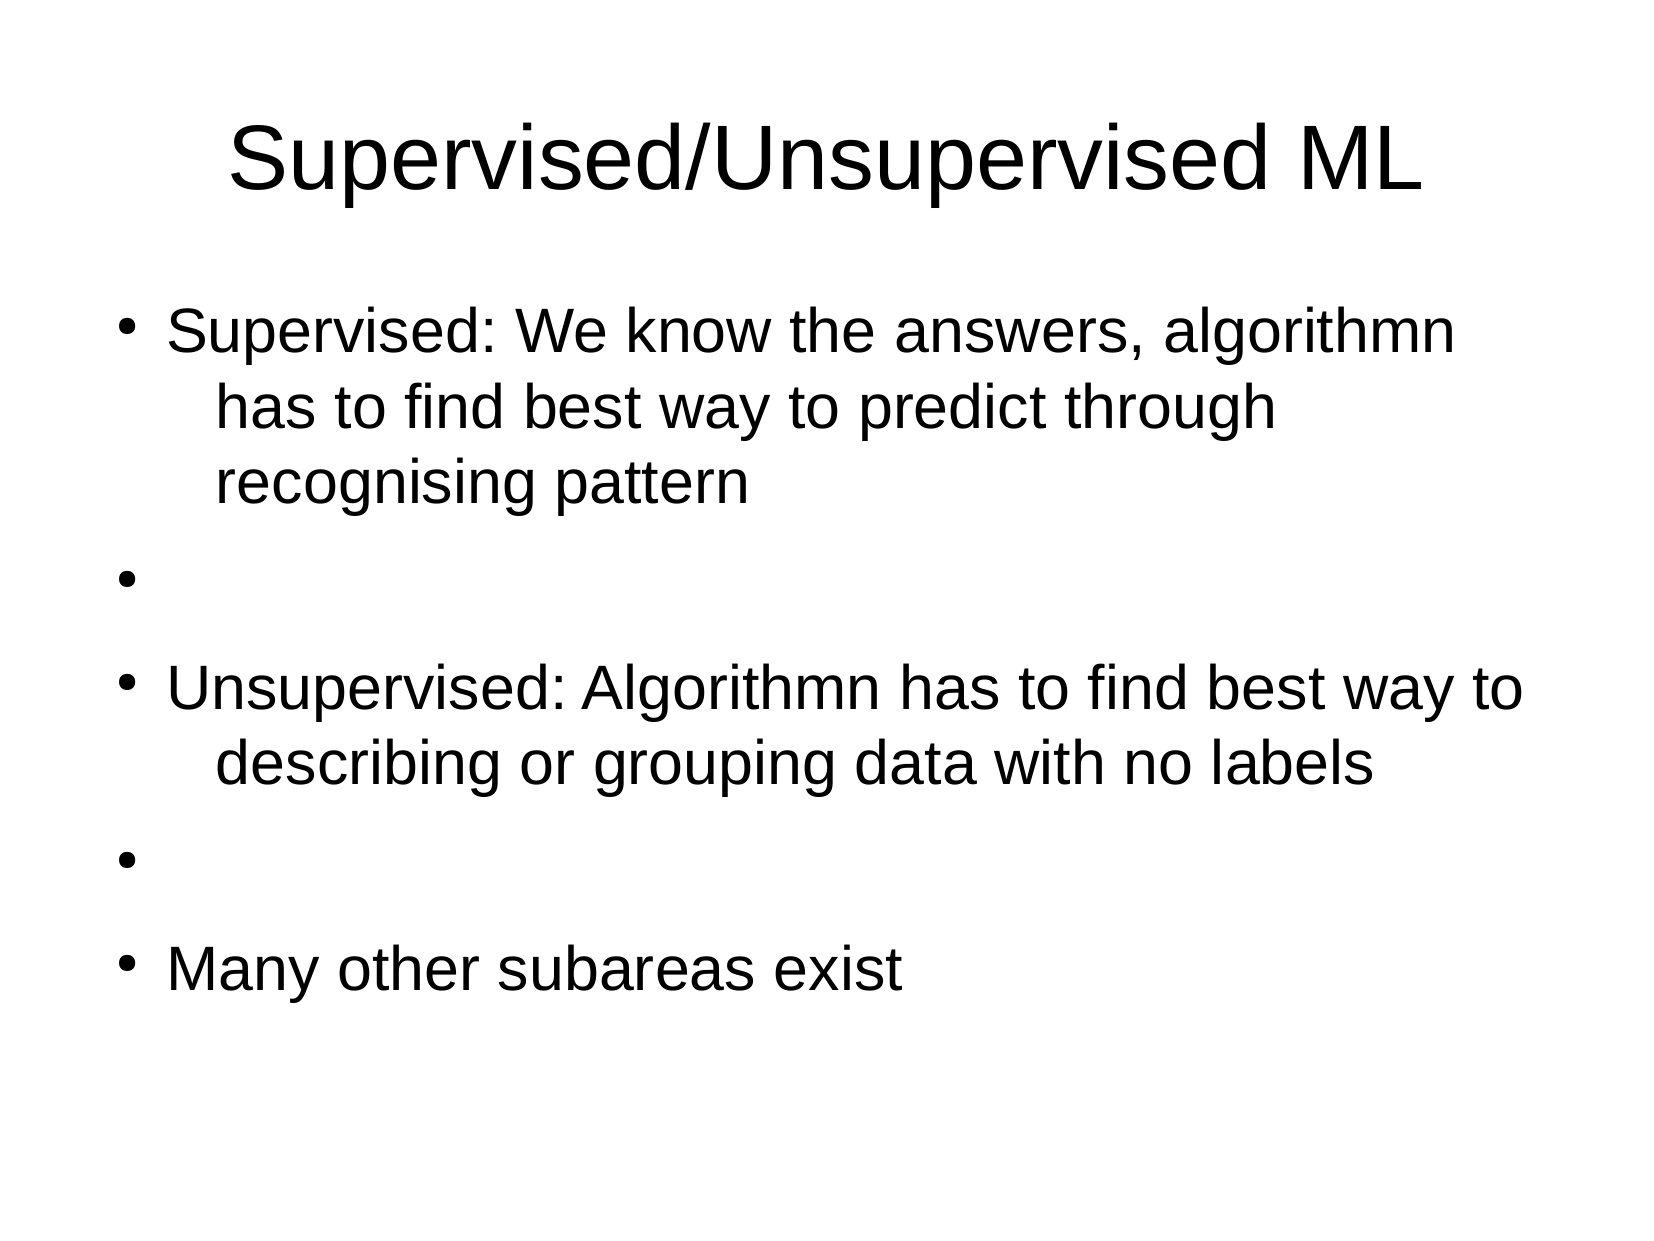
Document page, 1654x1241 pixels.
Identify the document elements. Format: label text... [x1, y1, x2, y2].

list Supervised: We know the answers, algorithmn has to find best way to predict through recognising pattern Unsupervised: Algorithmn has to find best way to describing or grouping data with no labels Many other subareas exist [82, 290, 1571, 1010]
title Supervised/Unsupervised ML [82, 49, 1571, 257]
